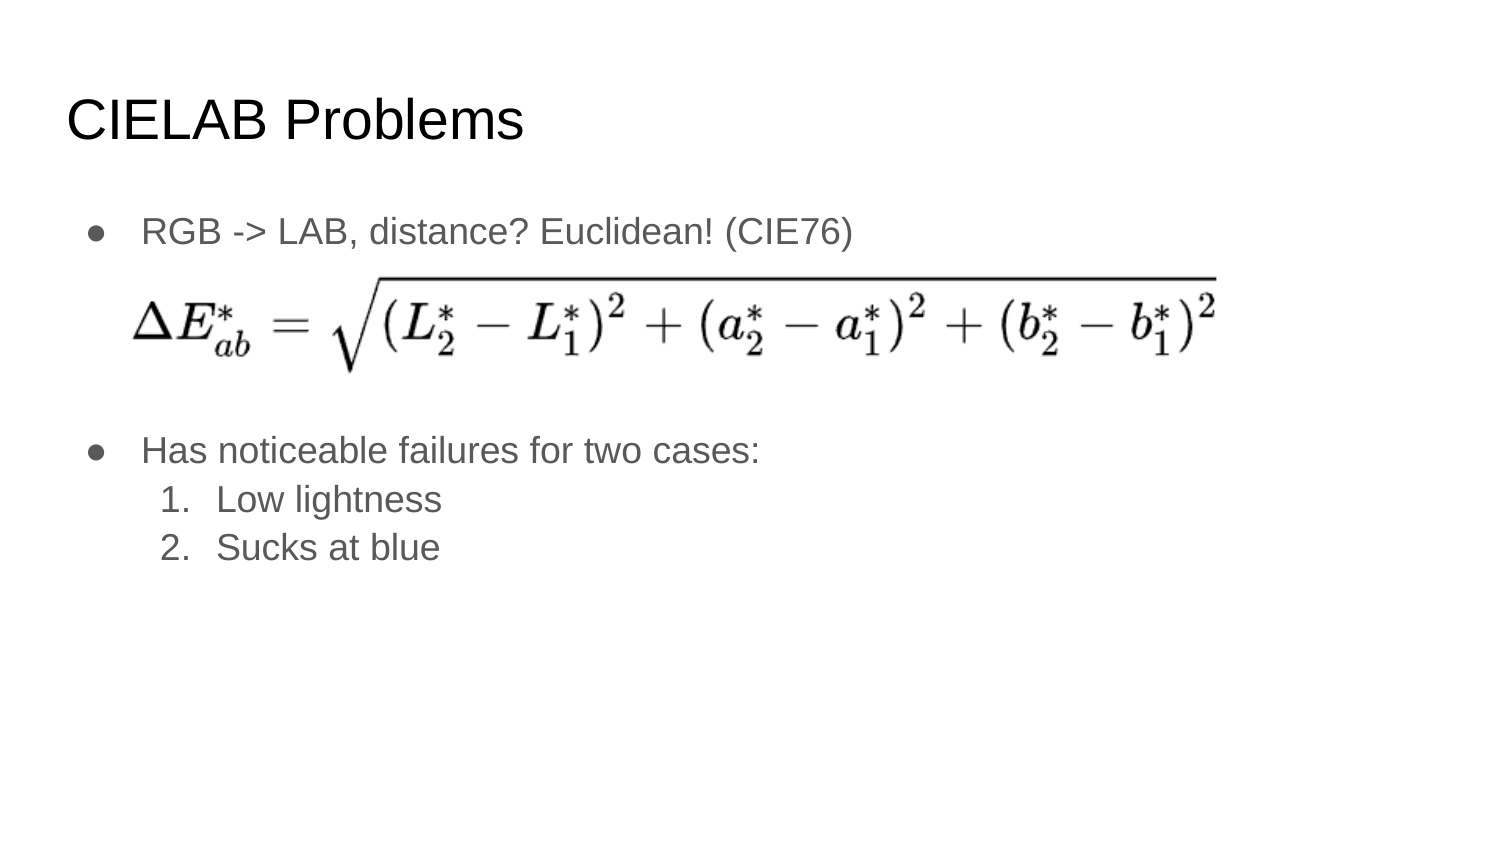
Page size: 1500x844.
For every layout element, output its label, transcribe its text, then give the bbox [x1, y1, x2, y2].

list RGB -> LAB, distance? Euclidean! (CIE76) Has noticeable failures for two cases: Low lightness Sucks at blue [51, 189, 1449, 750]
picture [115, 256, 1217, 393]
title CIELAB Problems [51, 72, 1449, 167]
